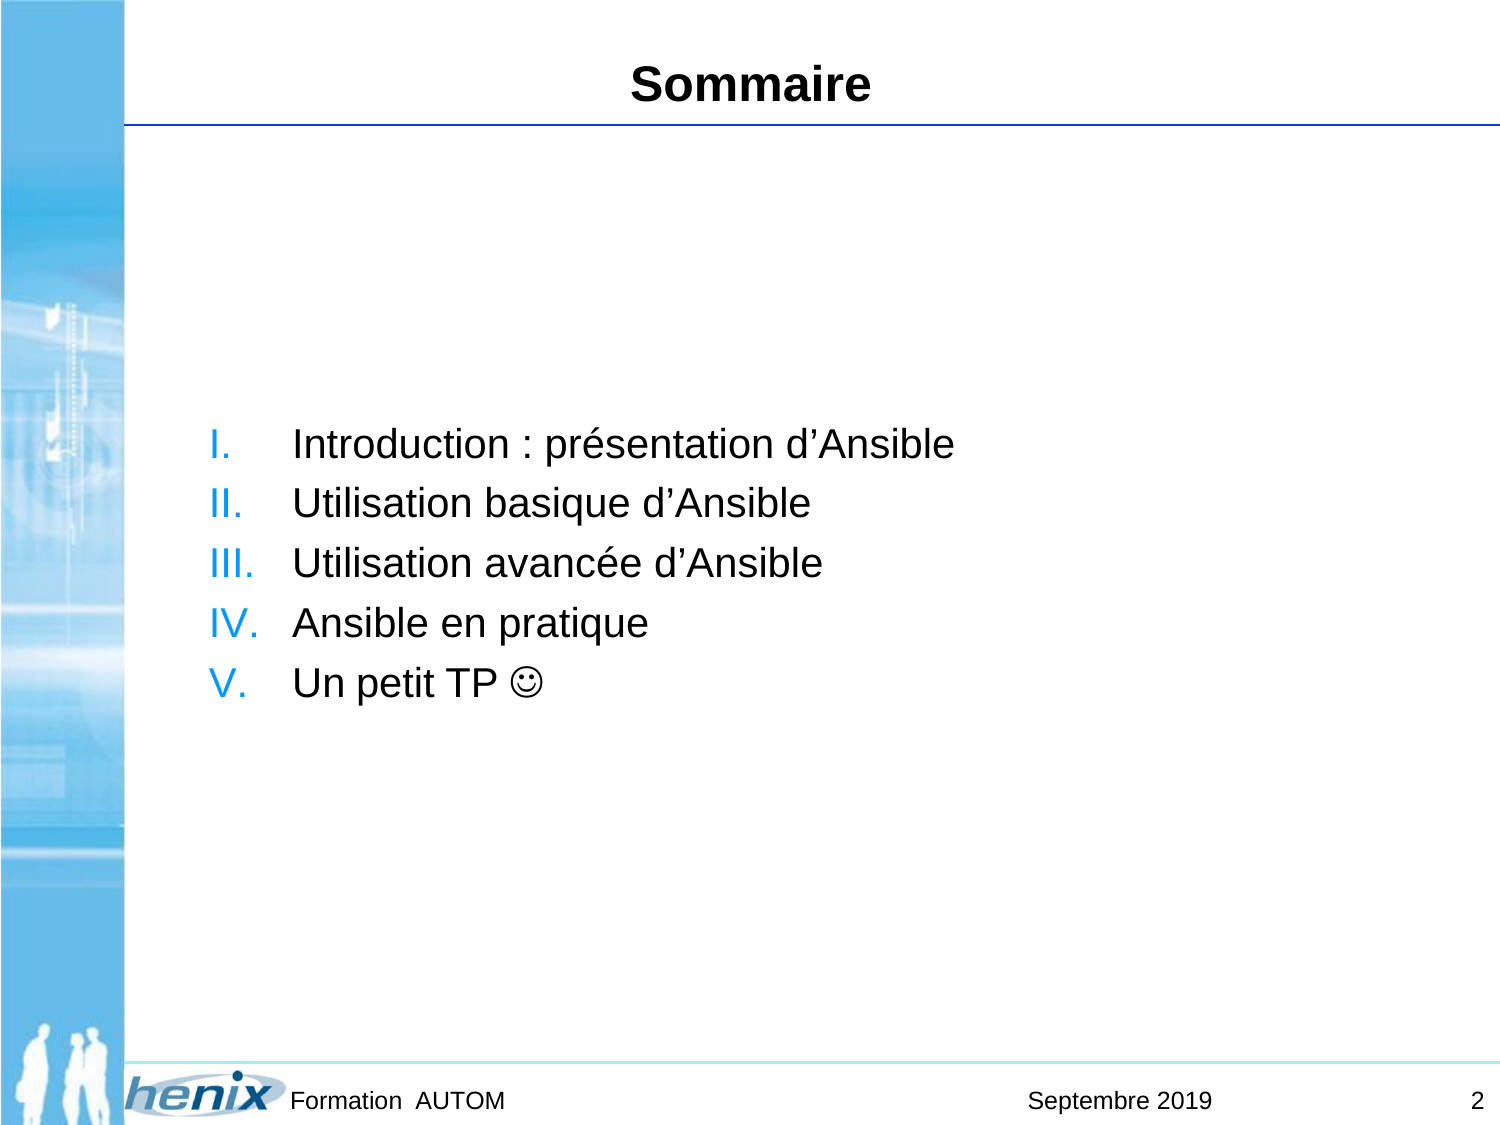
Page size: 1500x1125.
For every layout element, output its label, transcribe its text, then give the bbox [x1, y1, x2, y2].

text_box Septembre 2019 [1025, 1084, 1253, 1115]
text_box <numéro> [1452, 1084, 1490, 1115]
text_box Sommaire [138, 50, 1363, 112]
text_box Formation AUTOM [288, 1084, 507, 1115]
picture [0, 0, 126, 1125]
text_box [123, 1070, 287, 1117]
text_box Introduction : présentation d’Ansible Utilisation basique d’Ansible Utilisation avancée d’Ansible Ansible en pratique Un petit TP  [207, 416, 1134, 707]
